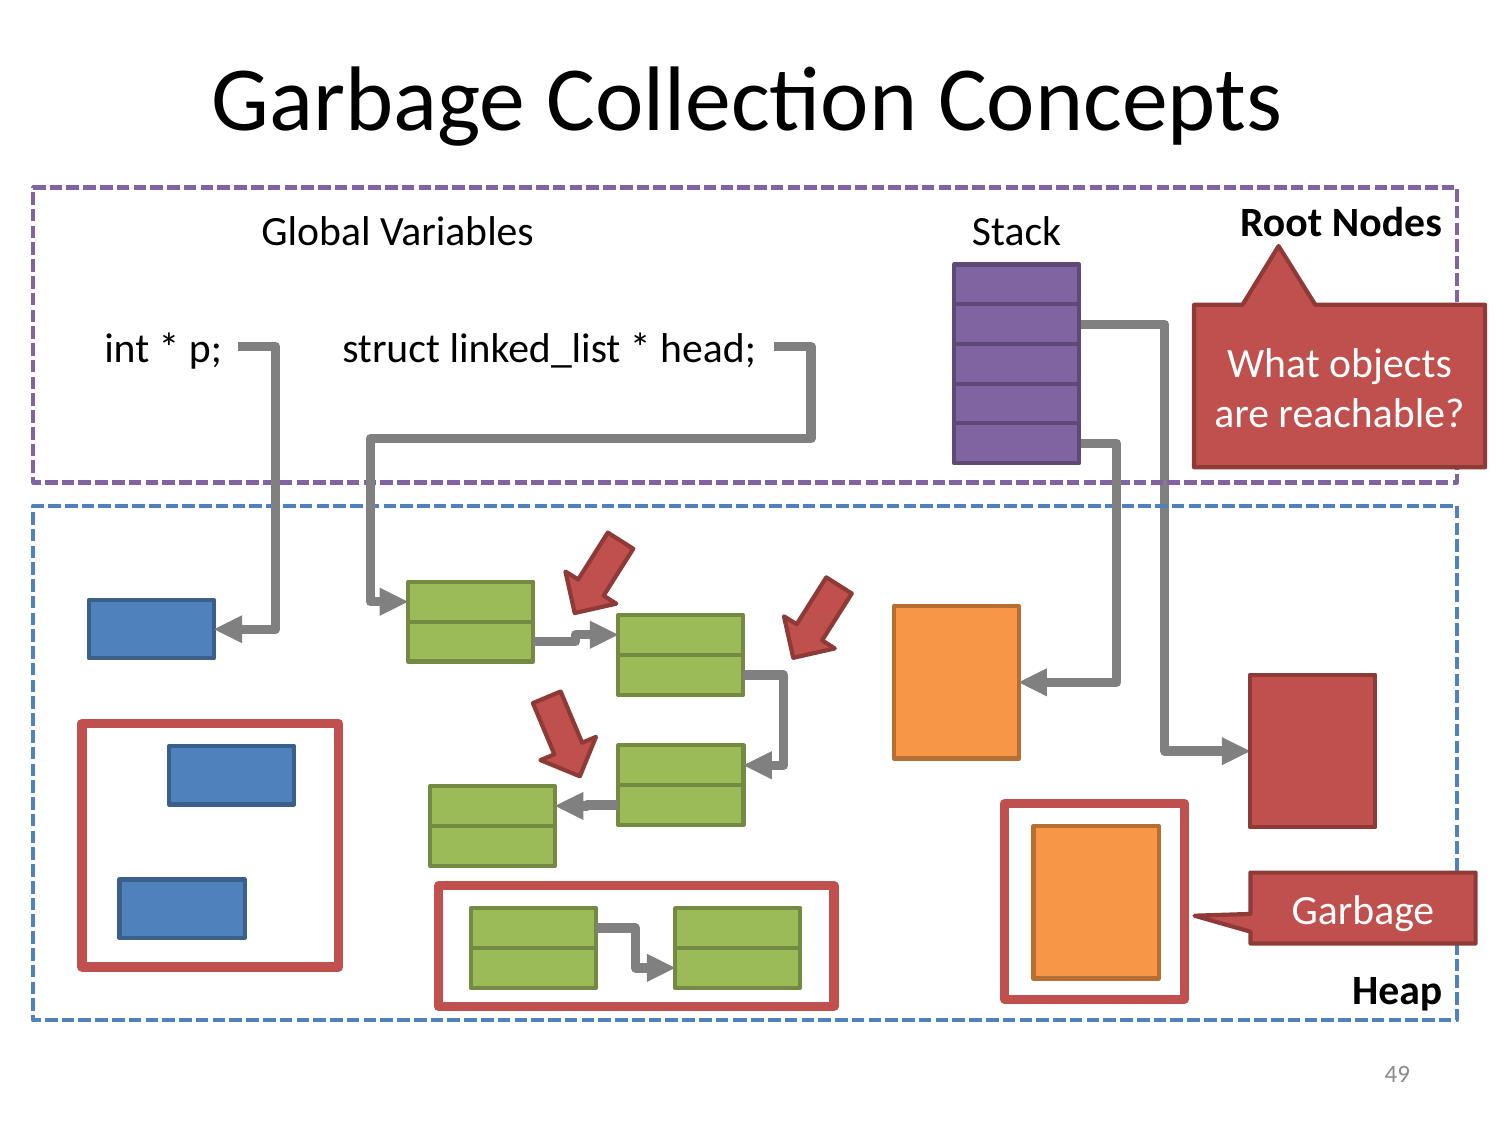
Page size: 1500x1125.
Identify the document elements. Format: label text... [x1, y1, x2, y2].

text_box [618, 745, 744, 826]
text_box [783, 577, 852, 658]
text_box [893, 605, 1019, 759]
text_box [429, 786, 556, 866]
text_box [954, 264, 1080, 464]
text_box struct linked_list * head; [327, 313, 772, 379]
text_box [408, 581, 534, 662]
text_box [470, 908, 596, 988]
text_box Stack [957, 196, 1077, 262]
text_box What objects are reachable? [1194, 246, 1486, 468]
slide_number <number> [1074, 1042, 1425, 1103]
text_box int * p; [89, 313, 238, 379]
text_box [532, 691, 596, 777]
text_box [88, 600, 215, 659]
text_box [169, 746, 295, 805]
text_box [119, 879, 245, 938]
text_box [675, 908, 801, 988]
text_box Root Nodes [33, 187, 1457, 483]
title Garbage Collection Concepts [7, 0, 1488, 188]
text_box Garbage [1194, 872, 1476, 944]
text_box [618, 615, 744, 695]
text_box Heap [33, 505, 1457, 1021]
text_box [1250, 674, 1376, 828]
text_box [1033, 825, 1159, 979]
text_box [565, 532, 634, 614]
text_box Global Variables [246, 196, 549, 262]
